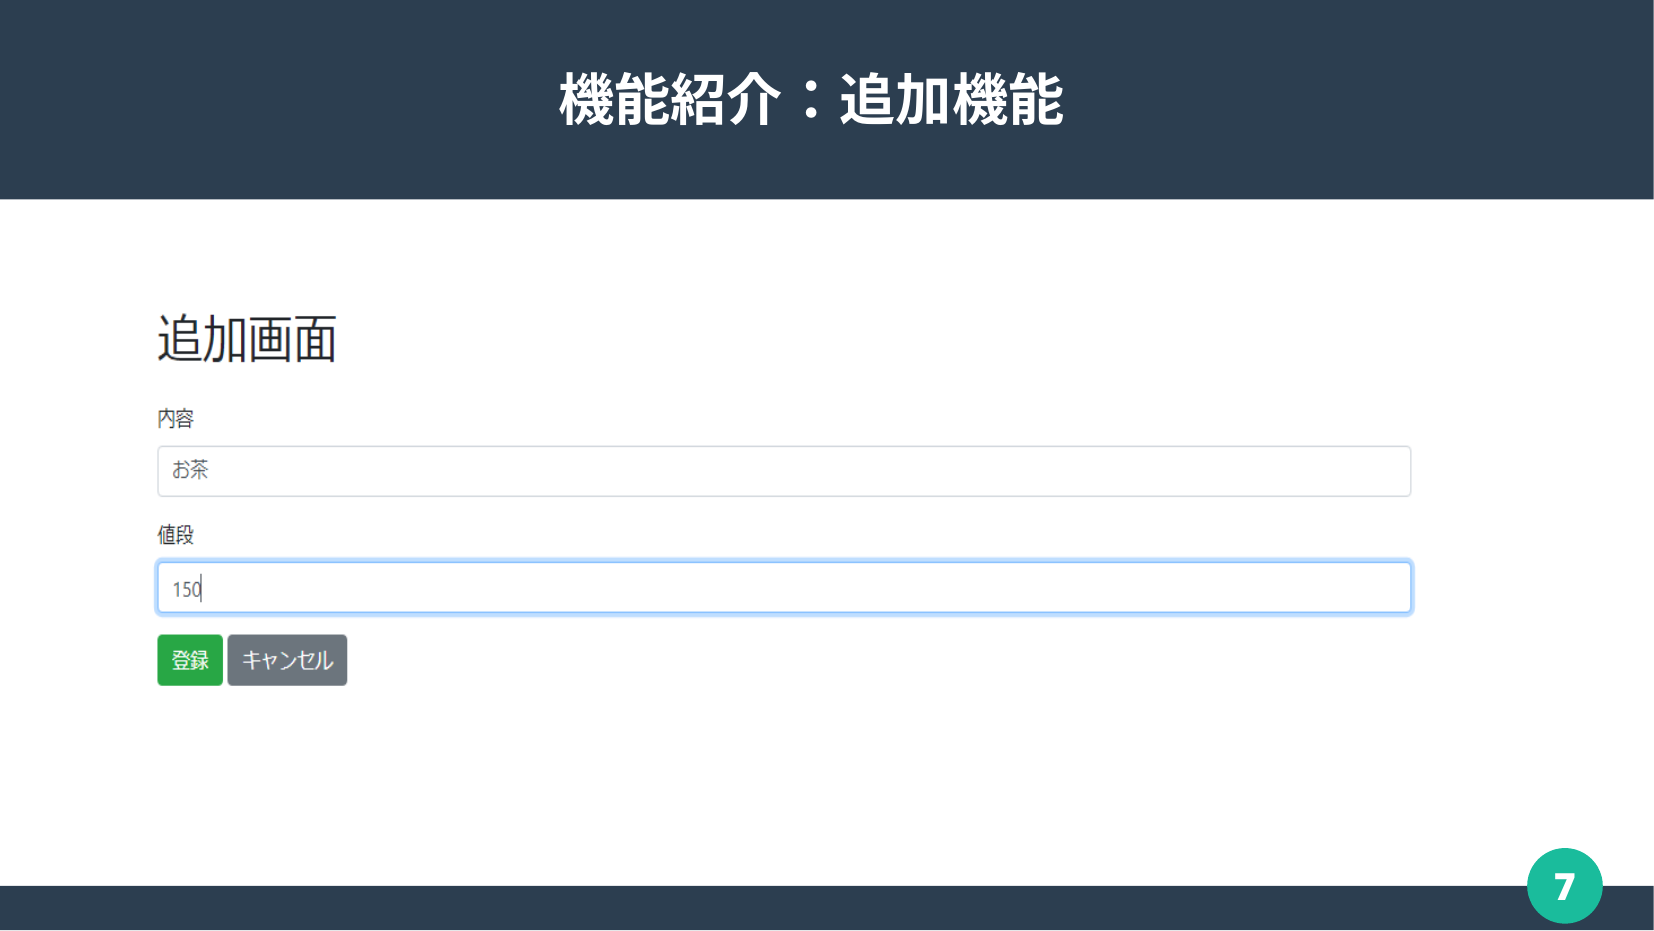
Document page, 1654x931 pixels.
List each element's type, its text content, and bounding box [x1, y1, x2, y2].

picture [59, 243, 1536, 768]
title 機能紹介：追加機能 [59, 37, 1595, 155]
